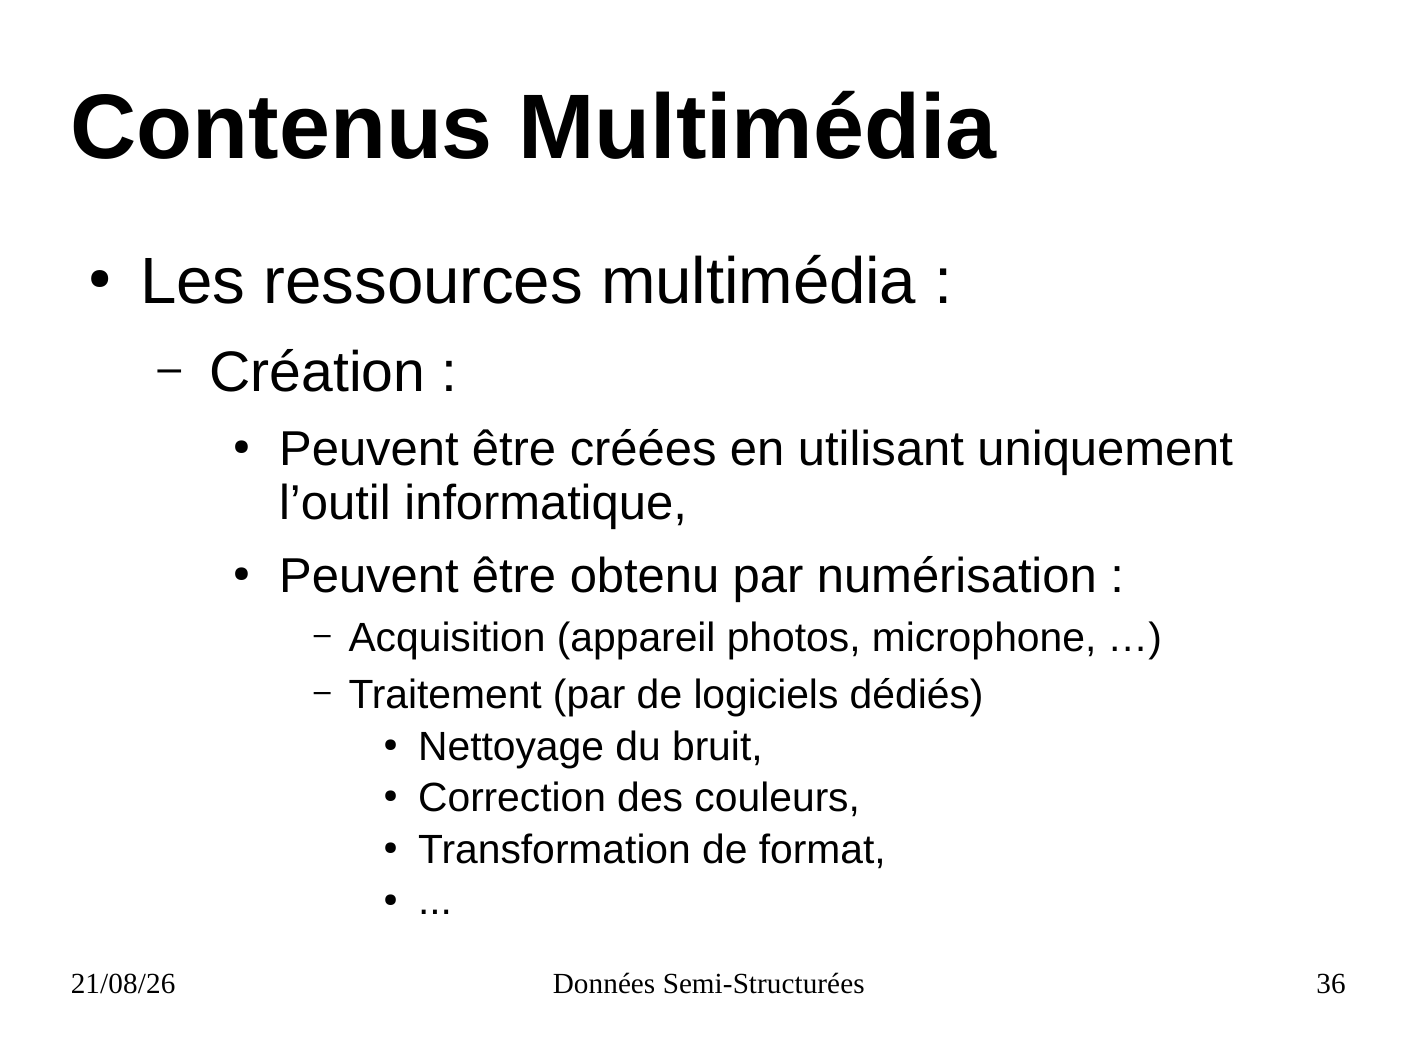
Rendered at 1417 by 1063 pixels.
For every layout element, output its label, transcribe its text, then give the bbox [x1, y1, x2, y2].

list Les ressources multimédia : Création : Peuvent être créées en utilisant uniquement l’outil informatique, Peuvent être obtenu par numérisation : Acquisition (appareil photos, microphone, …) Traitement (par de logiciels dédiés) Nettoyage du bruit, Correction des couleurs, Transformation de format, ... [70, 244, 1346, 925]
title Contenus Multimédia [70, 42, 1346, 212]
